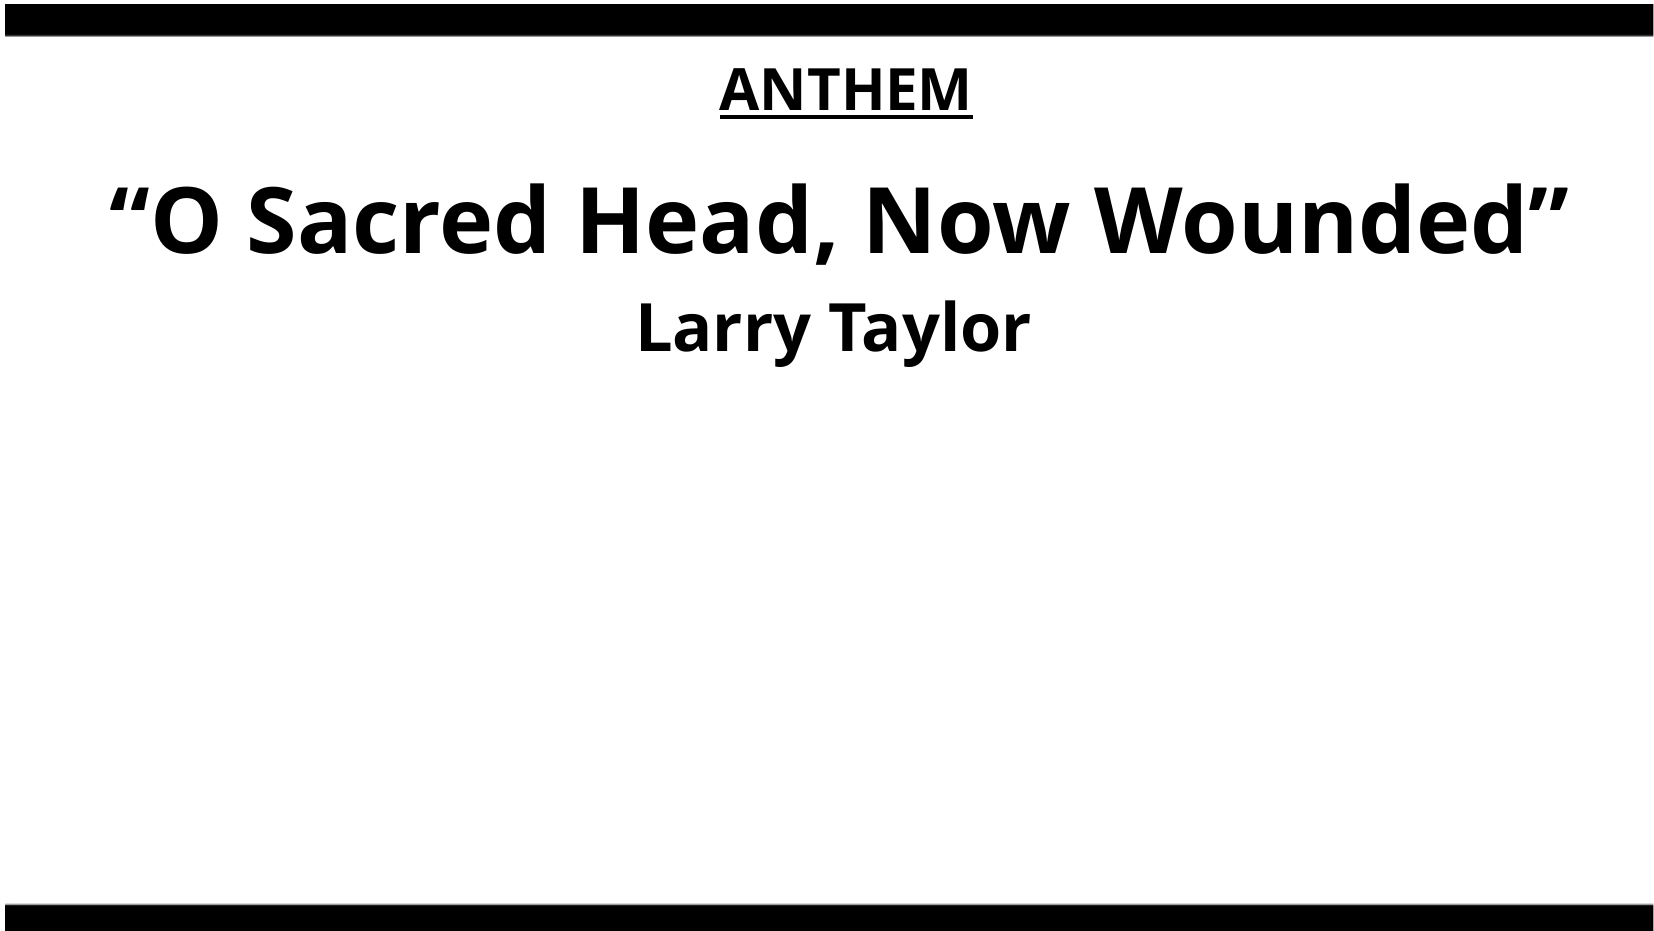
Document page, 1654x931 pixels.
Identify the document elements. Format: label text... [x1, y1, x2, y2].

picture [5, 4, 1654, 931]
text_box ANTHEM “O Sacred Head, Now Wounded” Larry Taylor [60, 40, 1621, 376]
